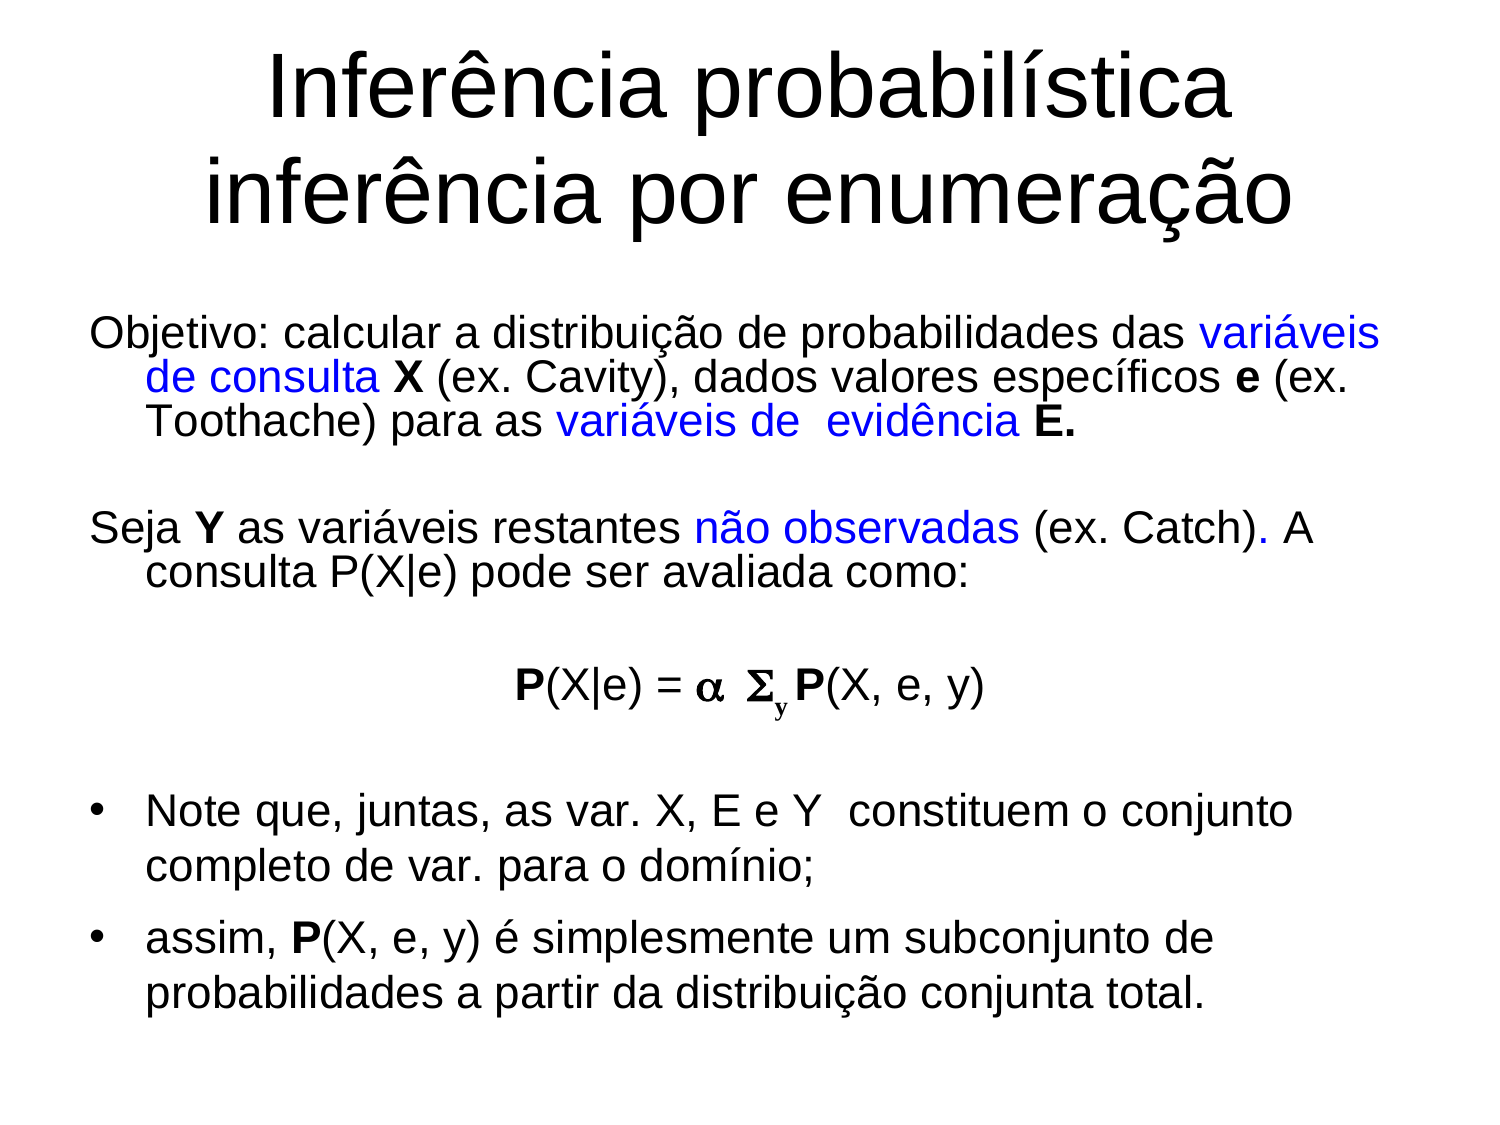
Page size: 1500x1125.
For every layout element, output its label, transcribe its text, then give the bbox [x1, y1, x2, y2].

title Inferência probabilística inferência por enumeração [75, 22, 1426, 255]
list Objetivo: calcular a distribuição de probabilidades das variáveis de consulta X (ex. Cavity), dados valores específicos e (ex. Toothache) para as variáveis de evidência E. Seja Y as variáveis restantes não observadas (ex. Catch). A consulta P(X|e) pode ser avaliada como: P(X|e) = y P(X, e, y) Note que, juntas, as var. X, E e Y constituem o conjunto completo de var. para o domínio; assim, P(X, e, y) é simplesmente um subconjunto de probabilidades a partir da distribuição conjunta total. [75, 305, 1426, 1125]
